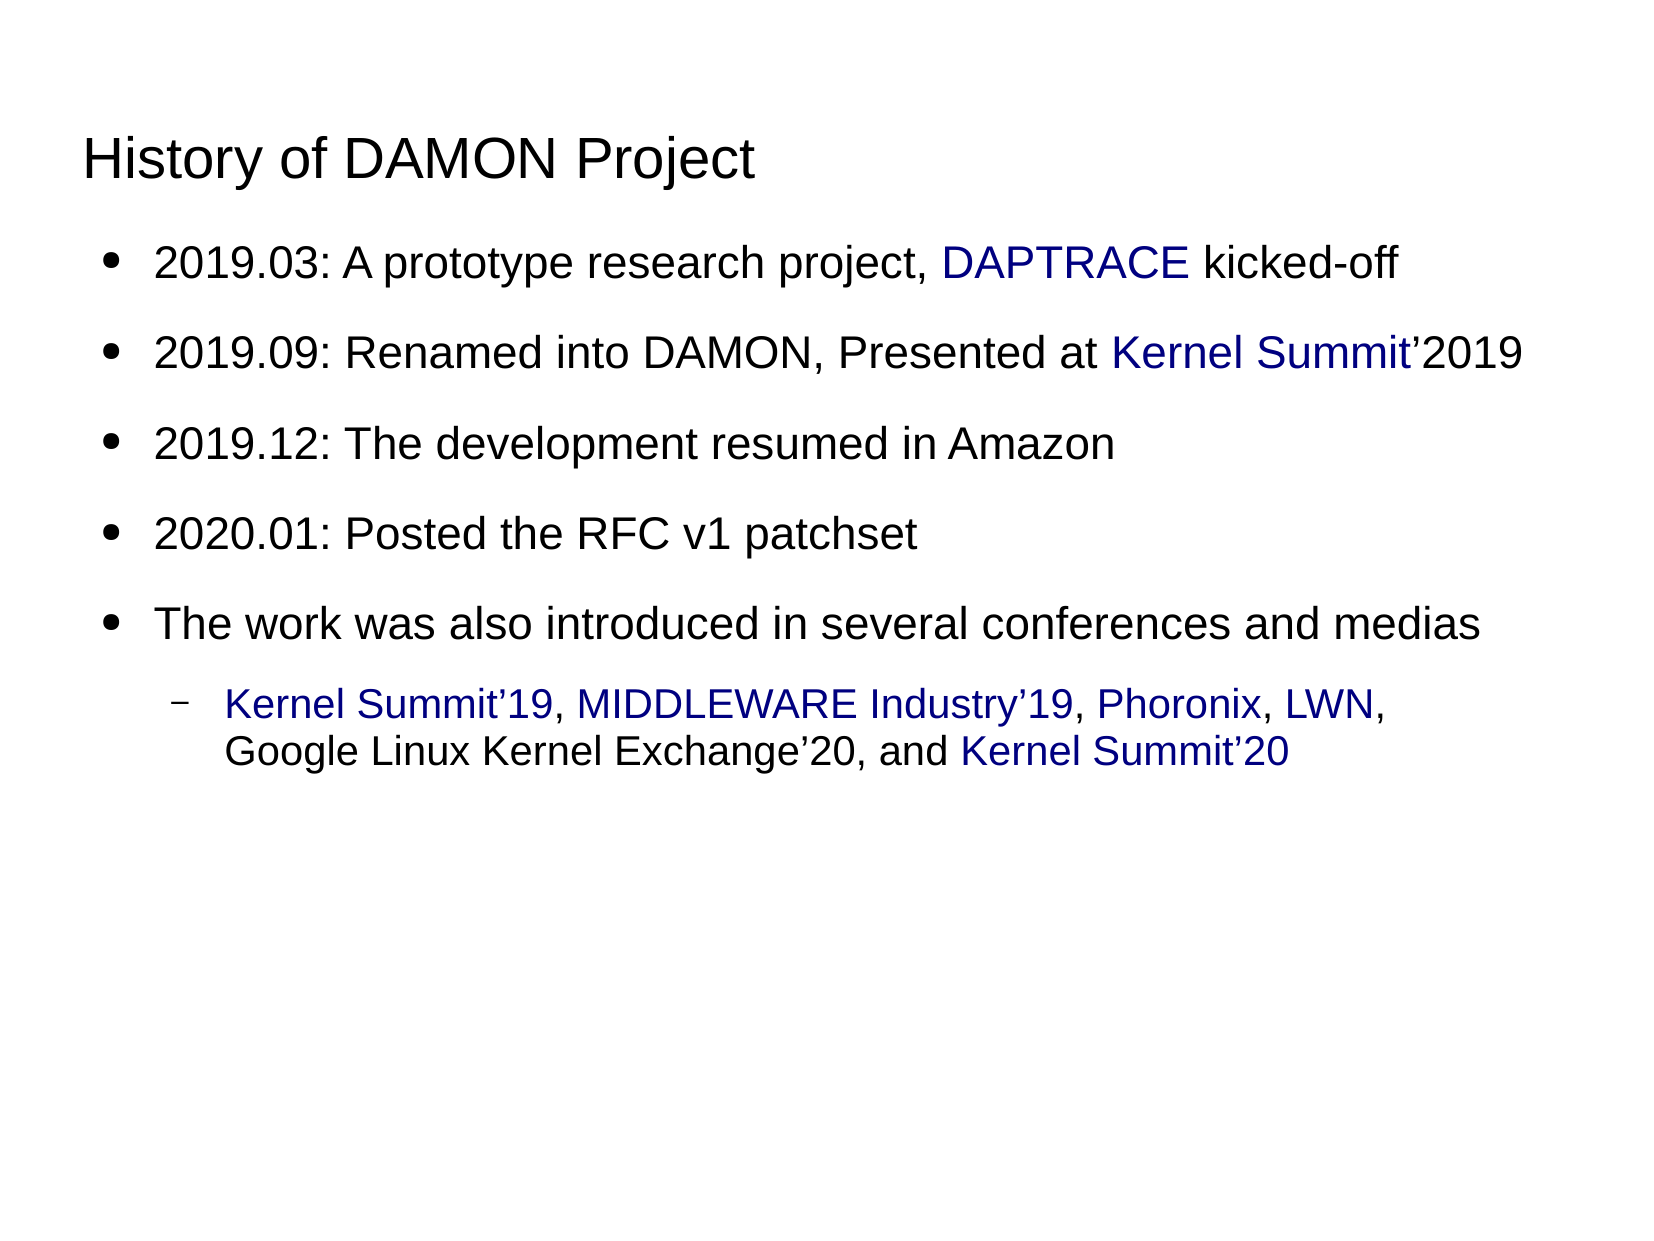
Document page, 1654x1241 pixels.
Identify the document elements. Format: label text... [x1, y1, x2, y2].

title History of DAMON Project [82, 108, 1571, 210]
list 2019.03: A prototype research project, DAPTRACE kicked-off 2019.09: Renamed into DAMON, Presented at Kernel Summit’2019 2019.12: The development resumed in Amazon 2020.01: Posted the RFC v1 patchset The work was also introduced in several conferences and medias Kernel Summit’19, MIDDLEWARE Industry’19, Phoronix, LWN, Google Linux Kernel Exchange’20, and Kernel Summit’20 [82, 236, 1571, 1111]
